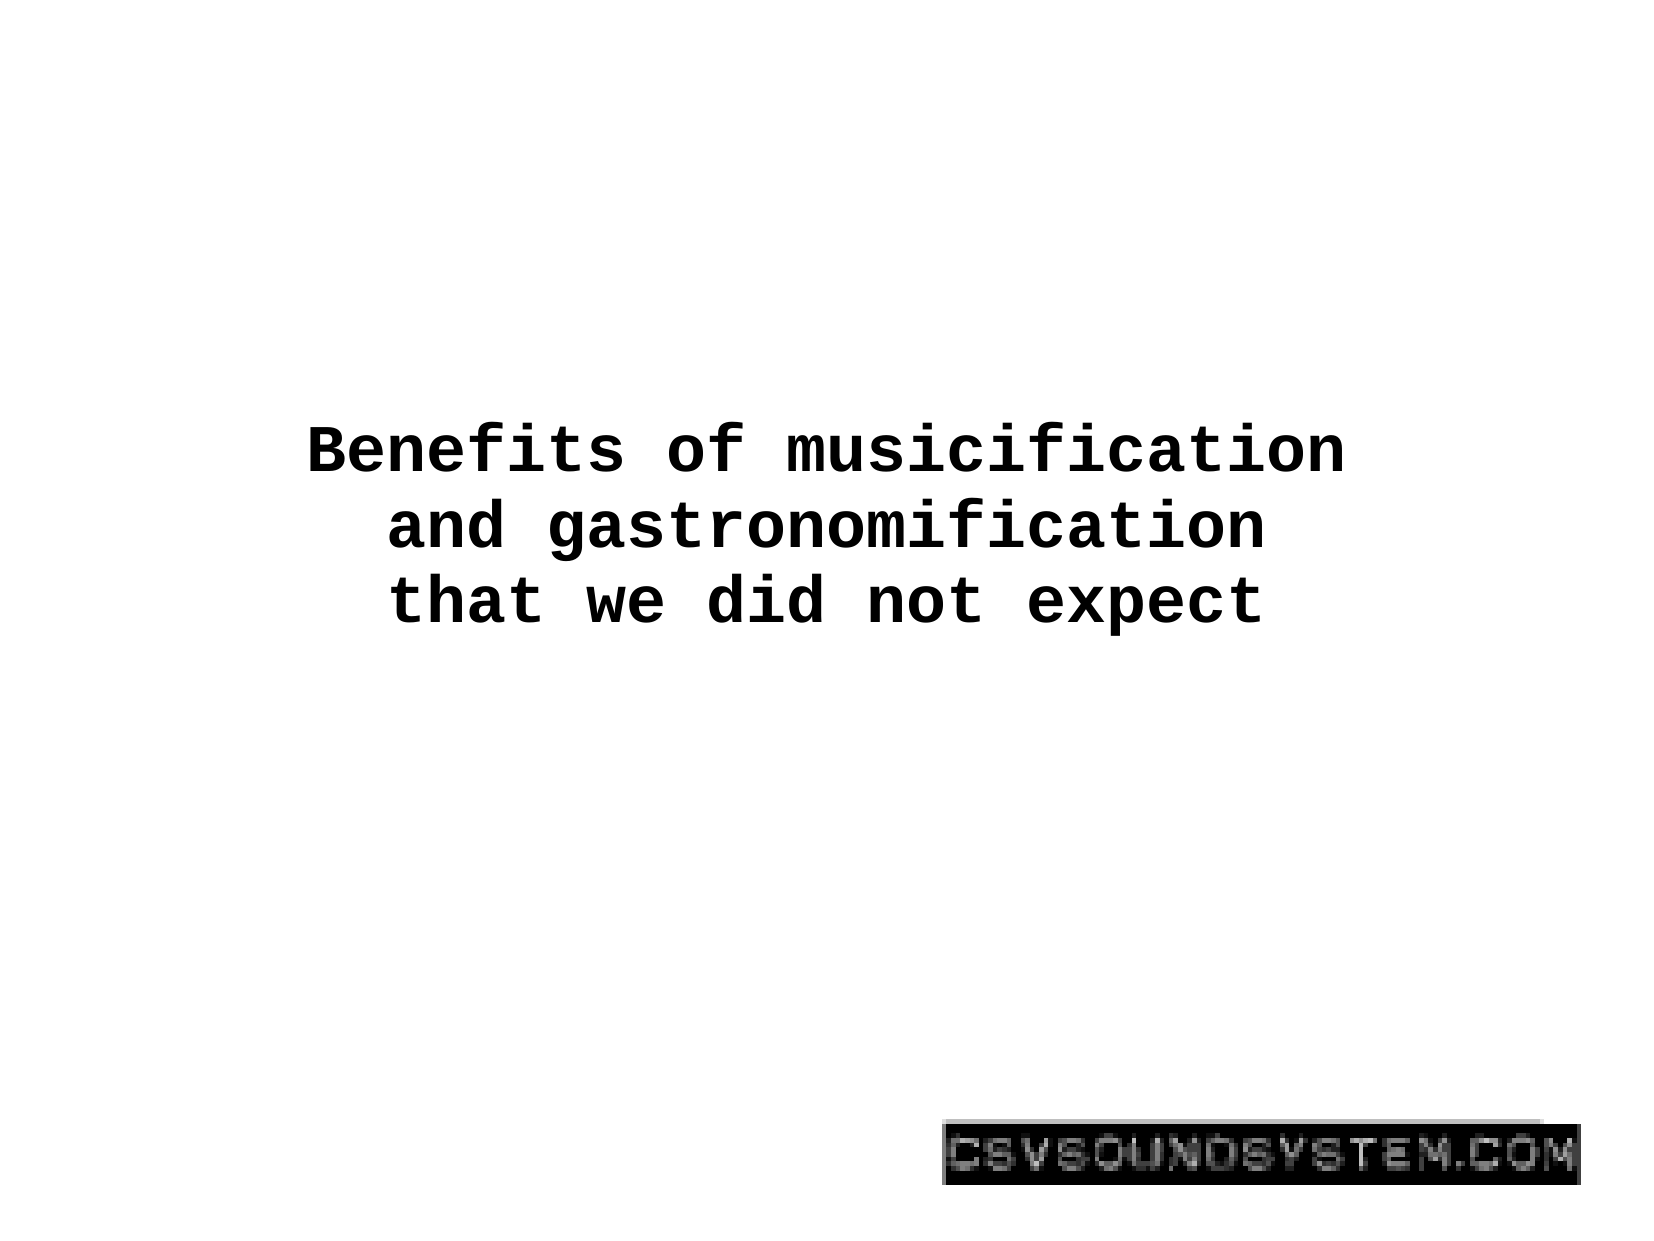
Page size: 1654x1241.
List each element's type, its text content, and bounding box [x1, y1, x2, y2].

subtitle Benefits of musicification and gastronomification that we did not expect [82, 49, 1571, 1010]
picture [933, 1064, 1591, 1185]
